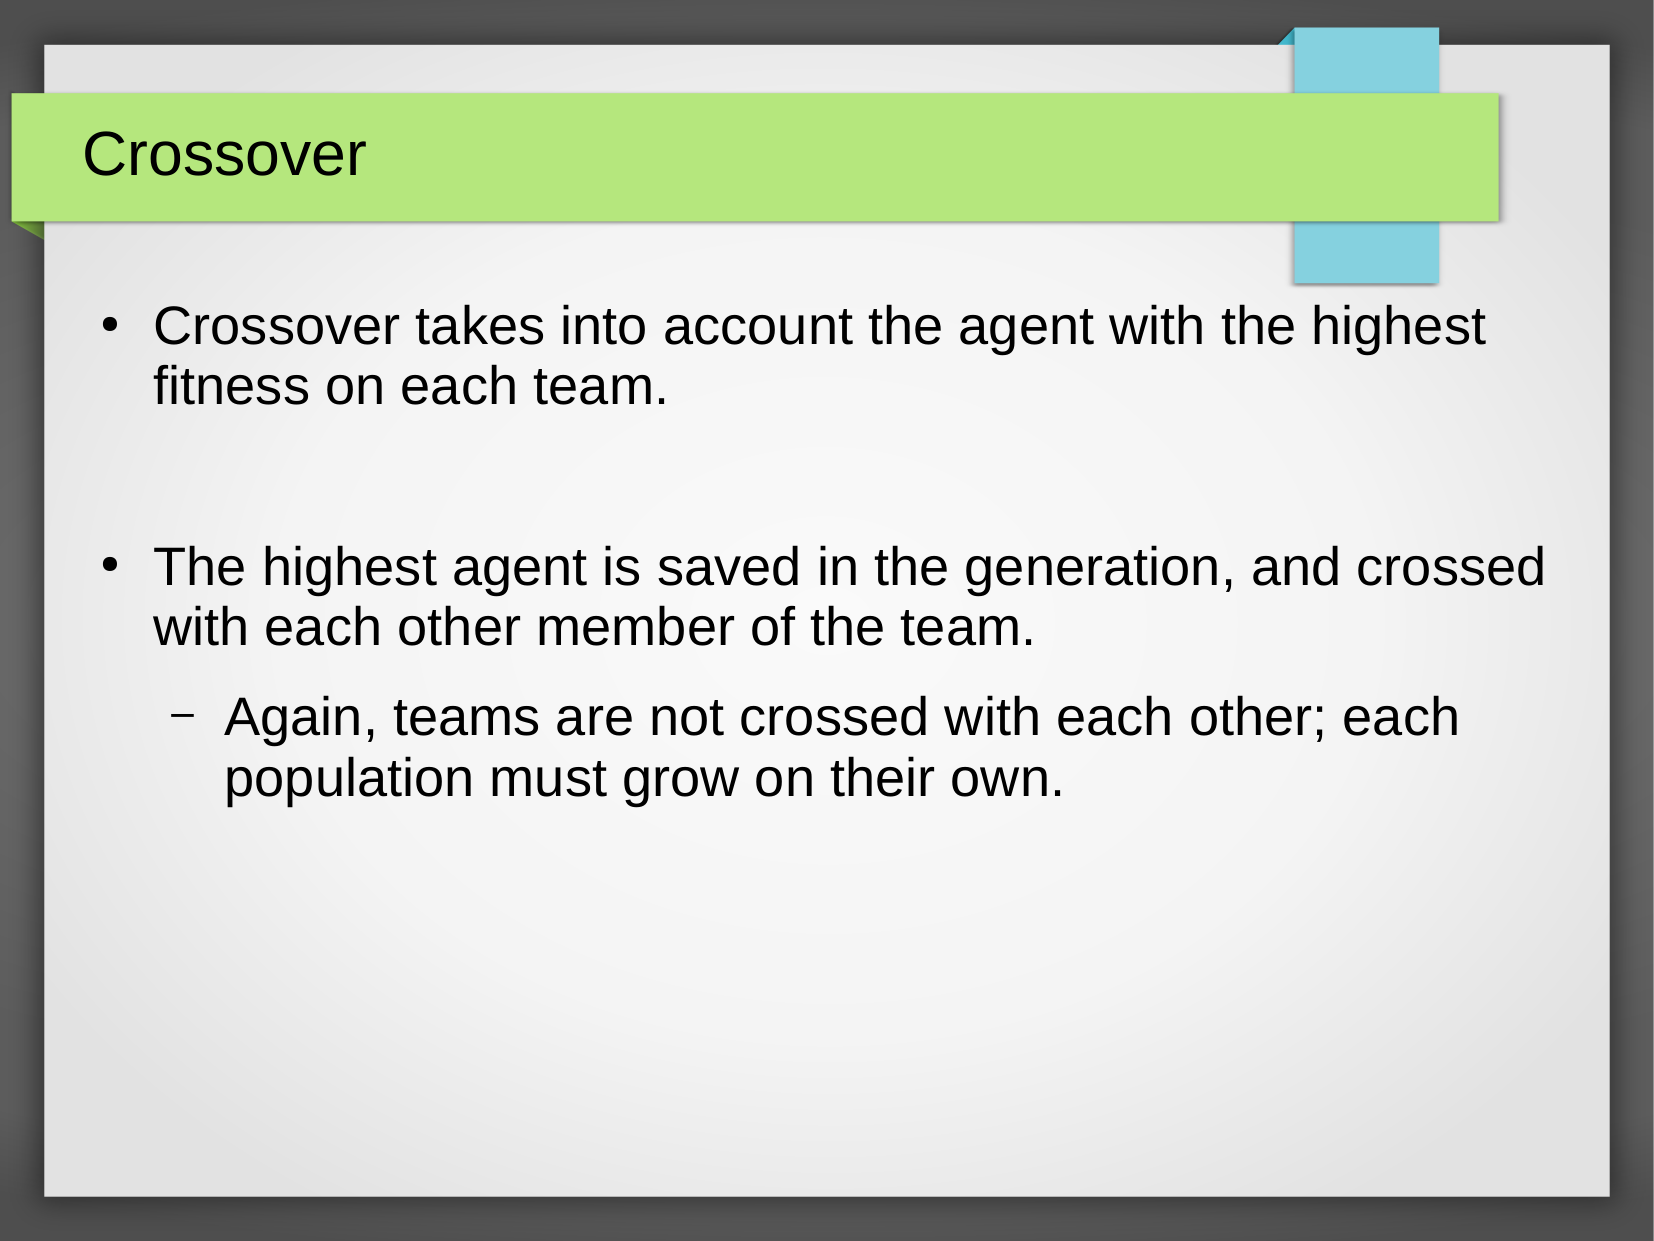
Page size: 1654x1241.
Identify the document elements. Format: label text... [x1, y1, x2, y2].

title Crossover [82, 94, 1264, 213]
picture [0, 0, 1654, 1241]
list Crossover takes into account the agent with the highest fitness on each team. The highest agent is saved in the generation, and crossed with each other member of the team. Again, teams are not crossed with each other; each population must grow on their own. [82, 295, 1571, 1015]
